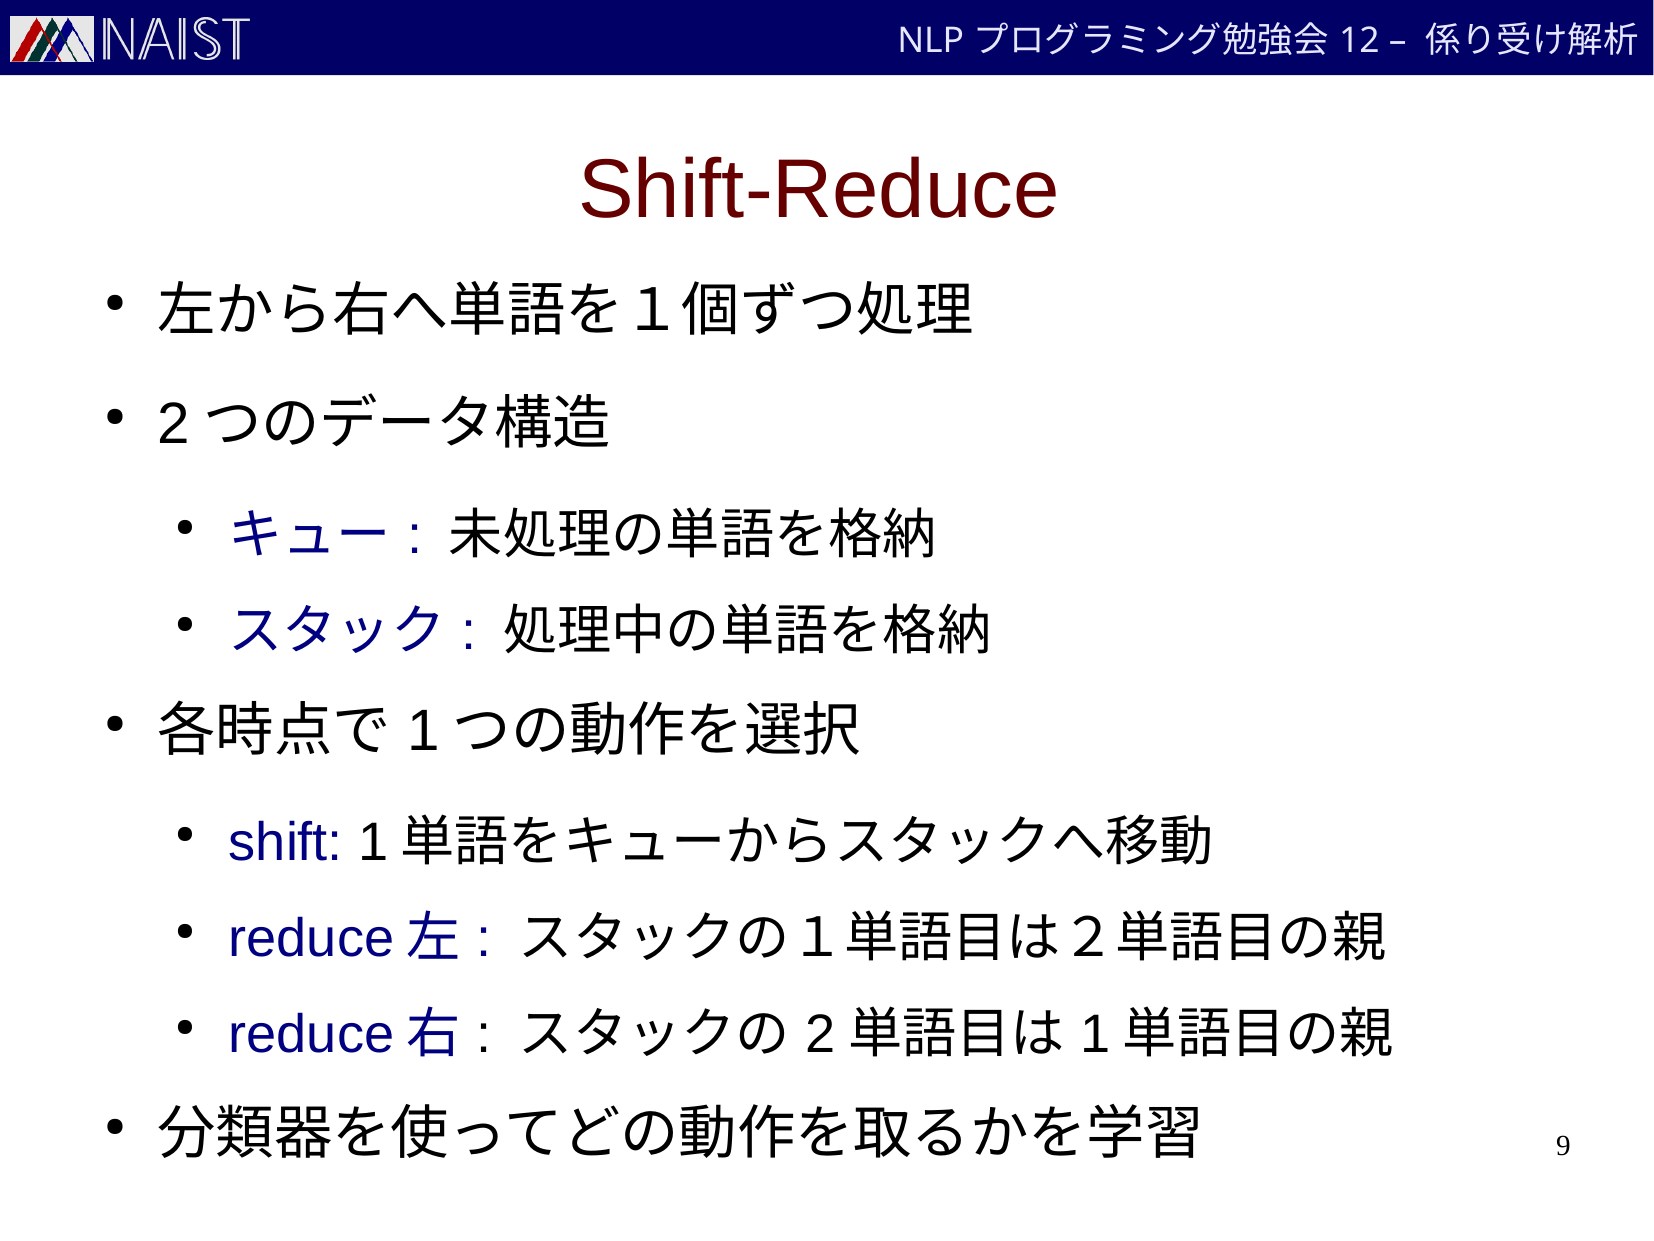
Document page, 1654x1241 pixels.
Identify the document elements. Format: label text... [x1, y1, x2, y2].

title Shift-Reduce [75, 92, 1564, 285]
picture [102, 17, 251, 60]
list 左から右へ単語を１個ずつ処理 2つのデータ構造 キュー: 未処理の単語を格納 スタック: 処理中の単語を格納 各時点で1つの動作を選択 shift: 1単語をキューからスタックへ移動 reduce左: スタックの１単語目は２単語目の親 reduce右: スタックの2単語目は1単語目の親 分類器を使ってどの動作を取るかを学習 [86, 262, 1576, 1082]
picture [10, 16, 94, 62]
